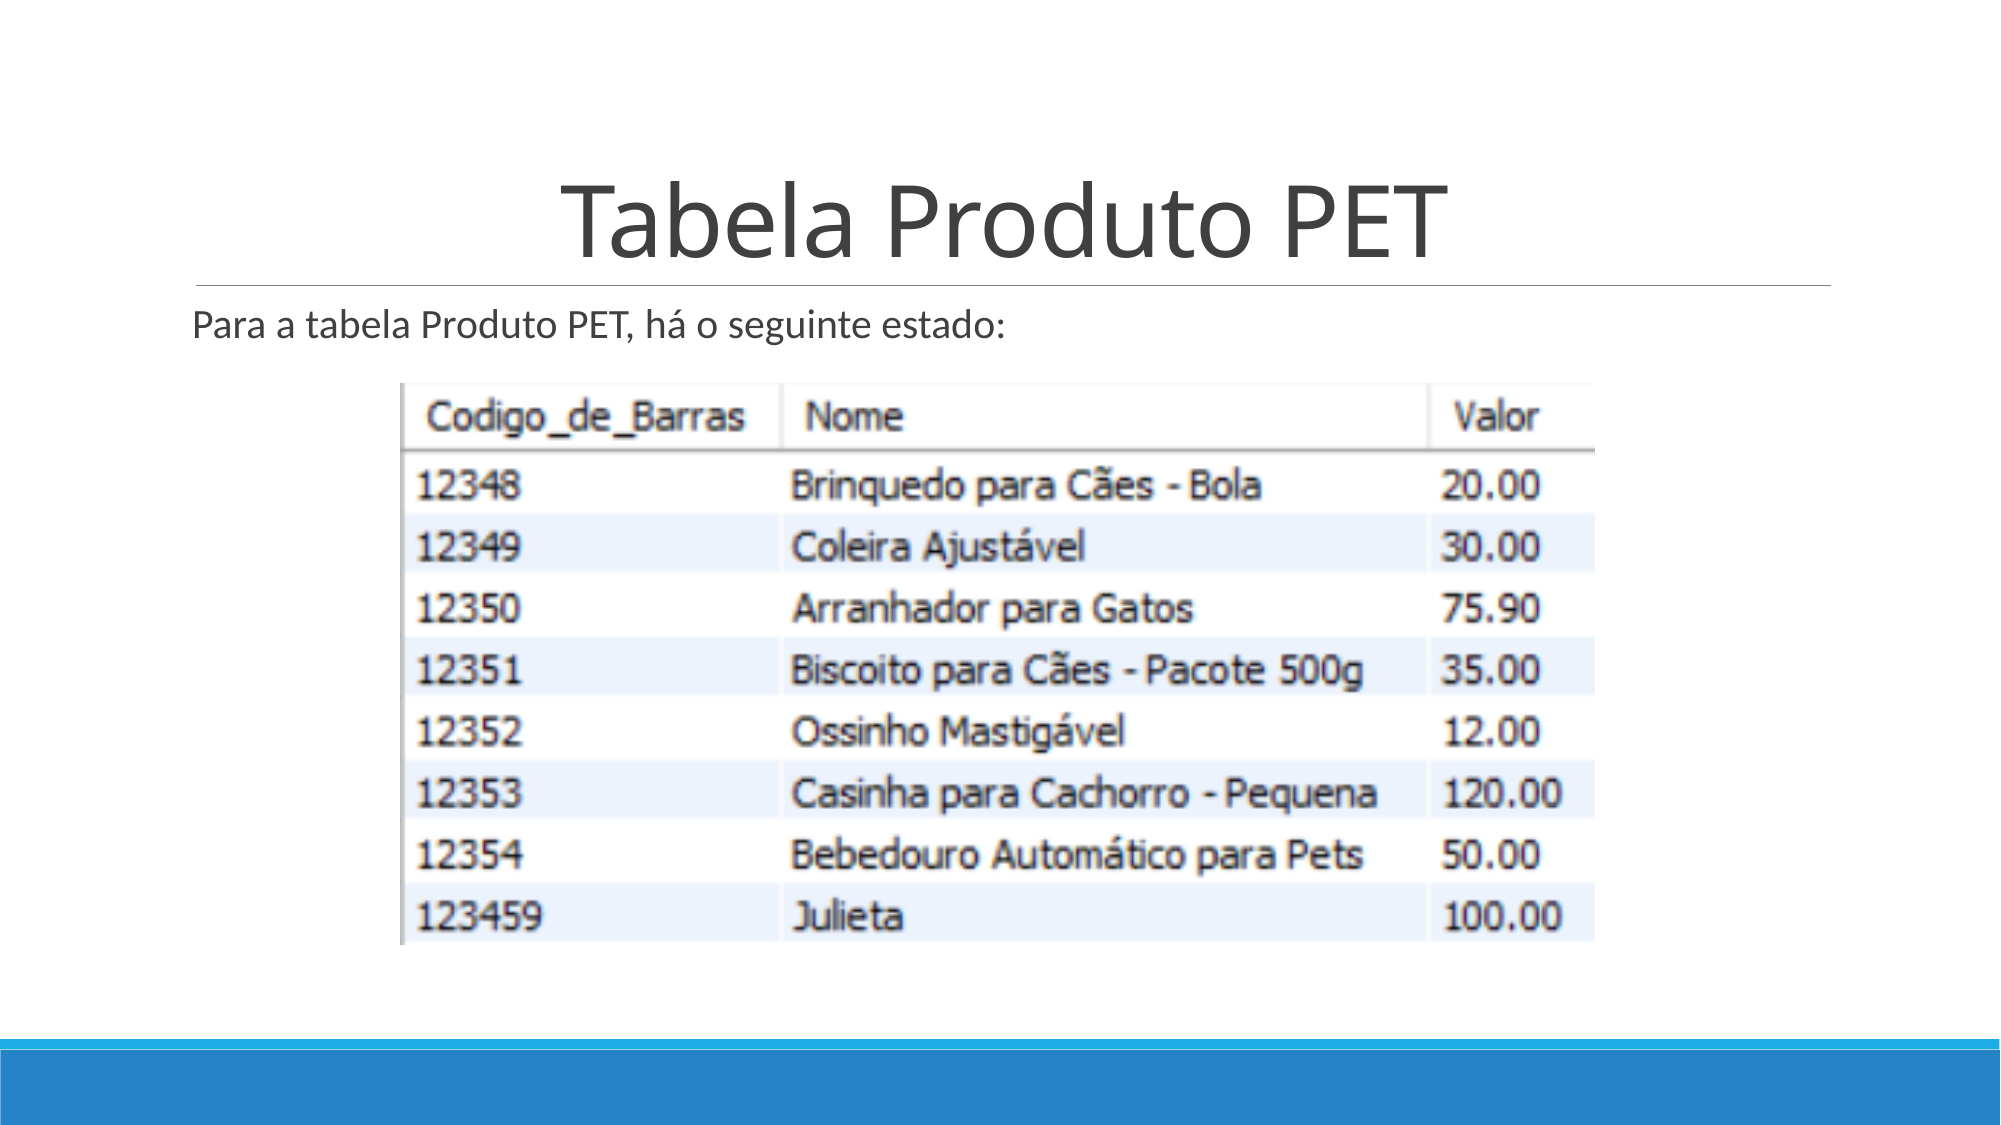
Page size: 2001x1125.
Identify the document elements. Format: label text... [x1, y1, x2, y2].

title Tabela Produto PET [180, 47, 1830, 285]
picture [400, 383, 1595, 945]
list Para a tabela Produto PET, há o seguinte estado: [177, 295, 1828, 956]
